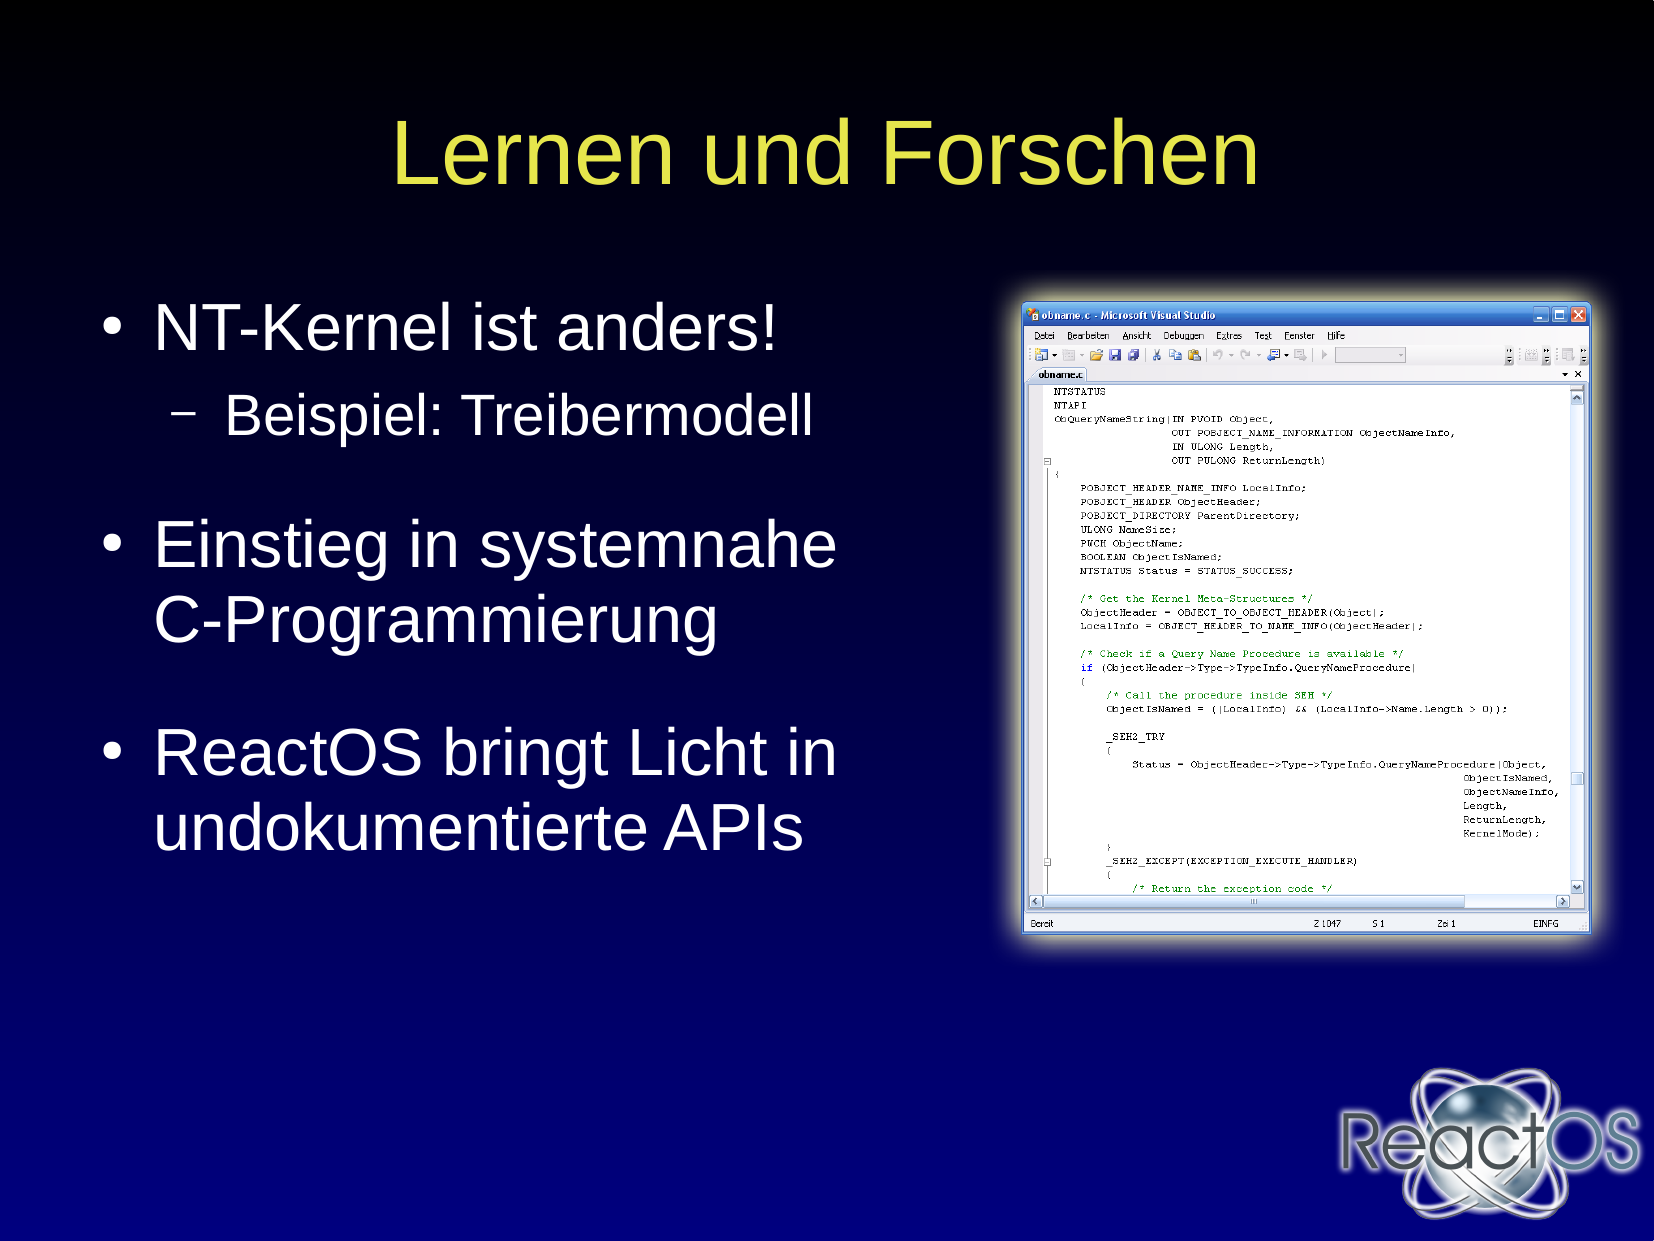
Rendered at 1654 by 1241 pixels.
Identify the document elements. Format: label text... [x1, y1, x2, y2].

picture [1328, 1055, 1654, 1235]
list NT-Kernel ist anders! Beispiel: Treibermodell Einstieg in systemnahe C-Programmierung ReactOS bringt Licht in undokumentierte APIs [82, 290, 1571, 1010]
picture [980, 270, 1632, 975]
title Lernen und Forschen [82, 49, 1571, 257]
